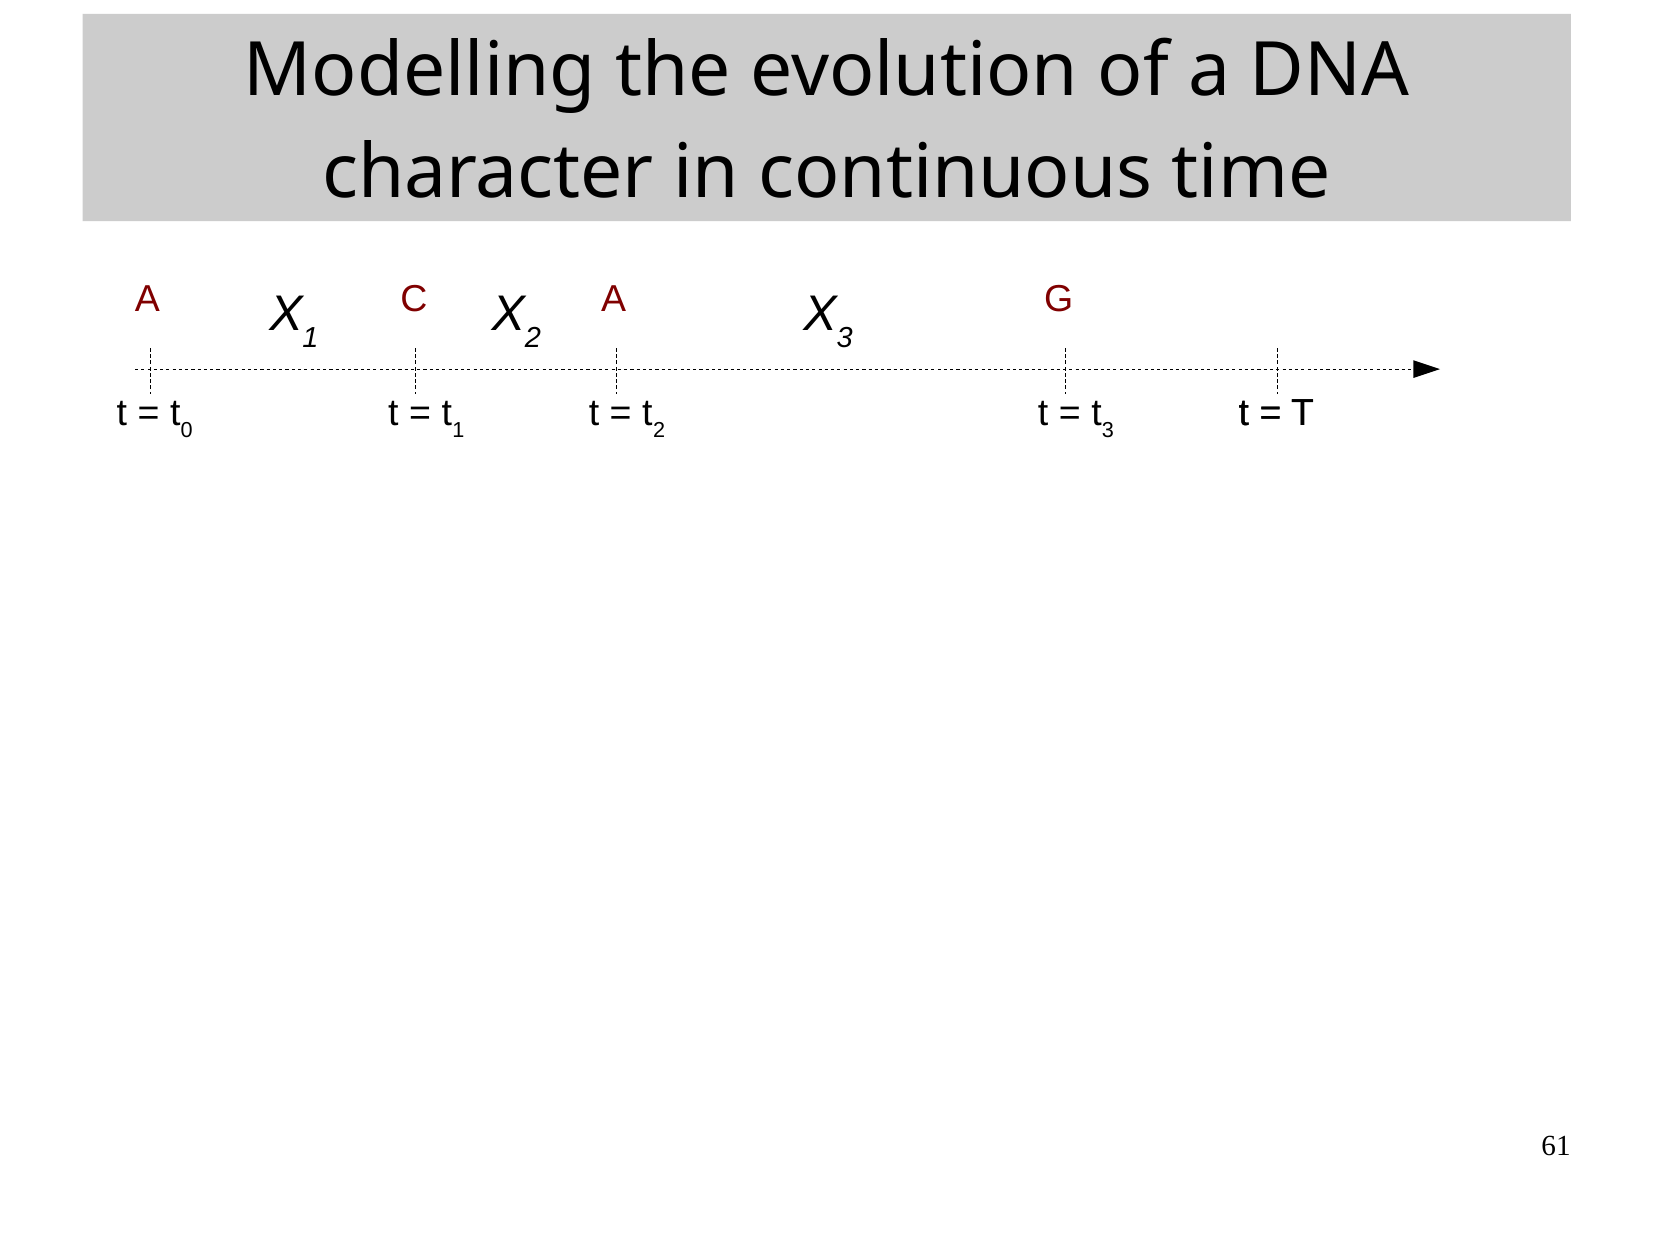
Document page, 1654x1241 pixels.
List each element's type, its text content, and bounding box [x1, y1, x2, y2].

text_box t = T [1223, 384, 1333, 441]
text_box A [120, 270, 181, 327]
text_box X3 [788, 278, 886, 417]
title Modelling the evolution of a DNA character in continuous time [82, 13, 1571, 222]
text_box t = t1 [373, 384, 482, 450]
text_box A [586, 270, 647, 327]
text_box C [385, 270, 446, 327]
text_box t = t2 [574, 384, 683, 450]
text_box t = t0 [101, 384, 211, 450]
text_box X2 [476, 278, 579, 417]
text_box X1 [254, 278, 361, 417]
text_box G [1029, 270, 1090, 327]
text_box t = t3 [1023, 384, 1132, 450]
